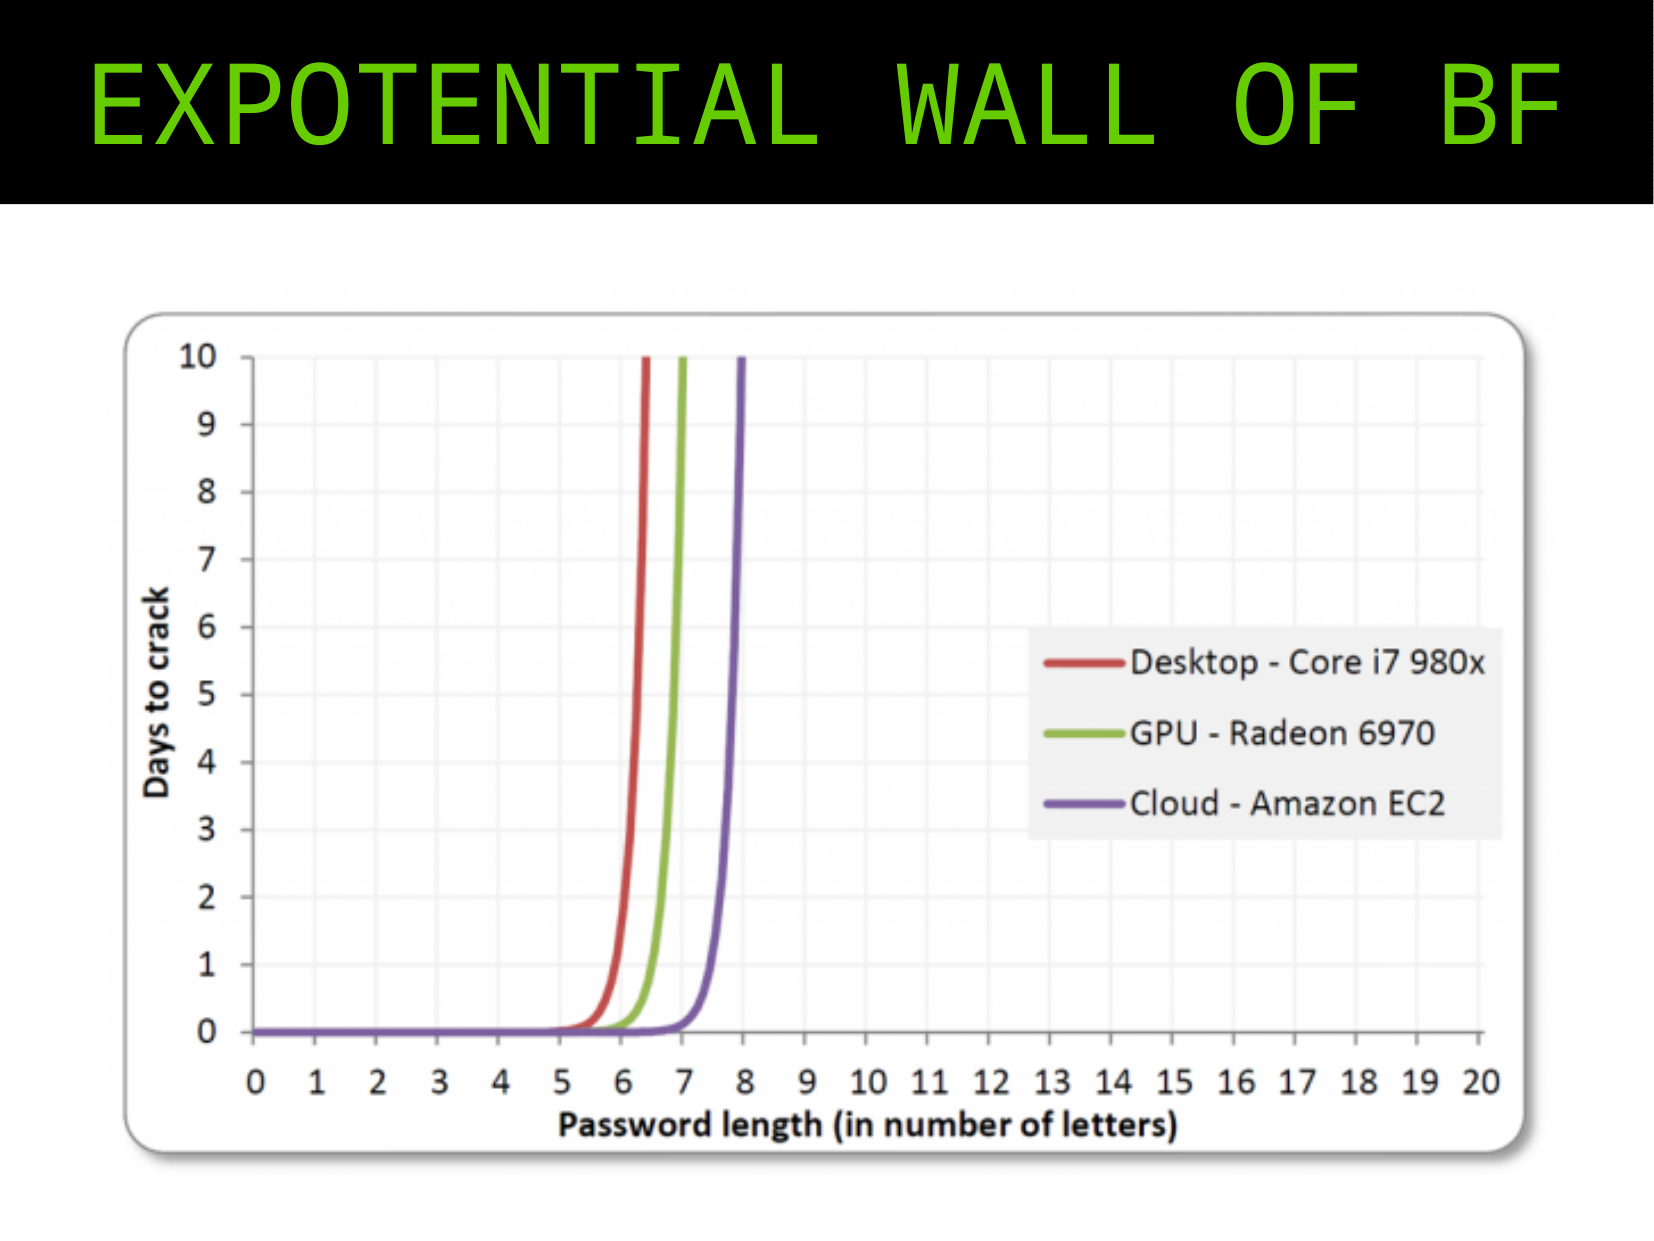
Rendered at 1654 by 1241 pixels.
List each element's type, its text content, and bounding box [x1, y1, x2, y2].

title EXPOTENTIAL WALL OF BF [0, 0, 1654, 205]
picture [105, 283, 1561, 1189]
